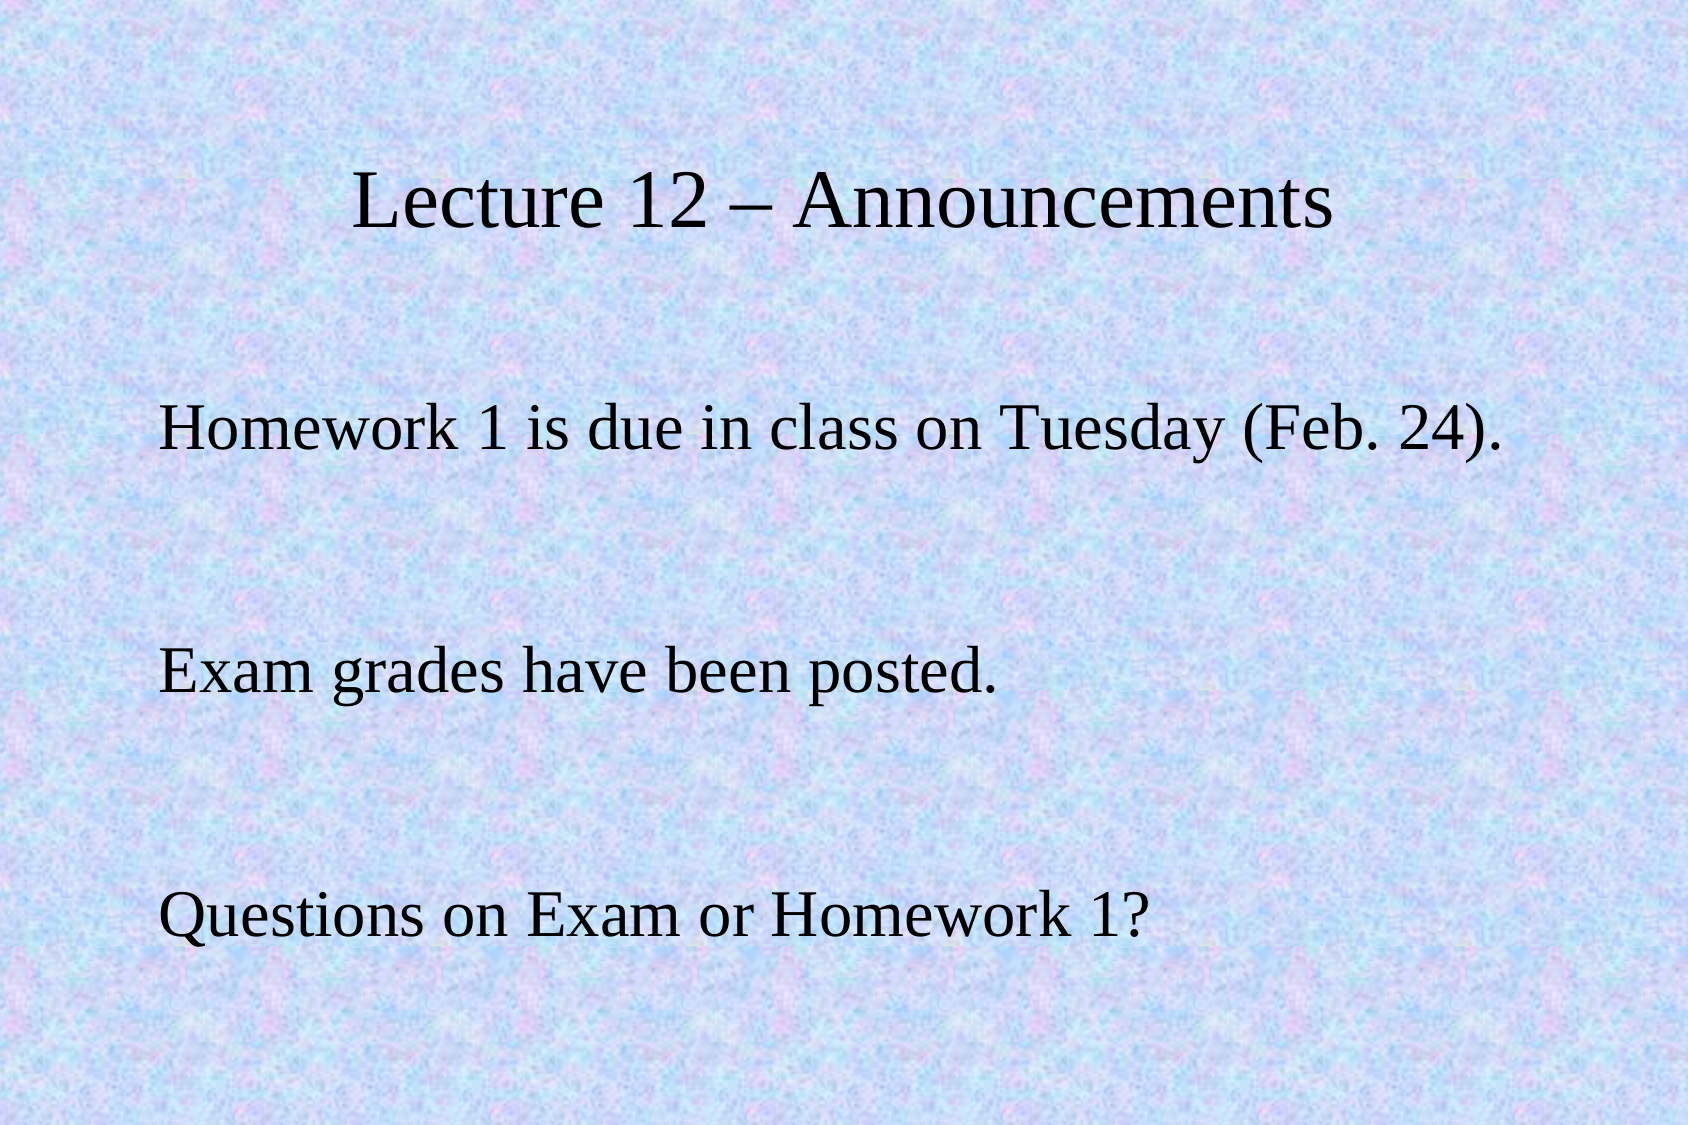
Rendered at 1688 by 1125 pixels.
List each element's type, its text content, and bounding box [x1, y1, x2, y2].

list Homework 1 is due in class on Tuesday (Feb. 24). Exam grades have been posted. Questions on Exam or Homework 1? [143, 374, 1561, 1000]
picture [0, 0, 1688, 1125]
title Lecture 12 – Announcements [126, 99, 1561, 288]
